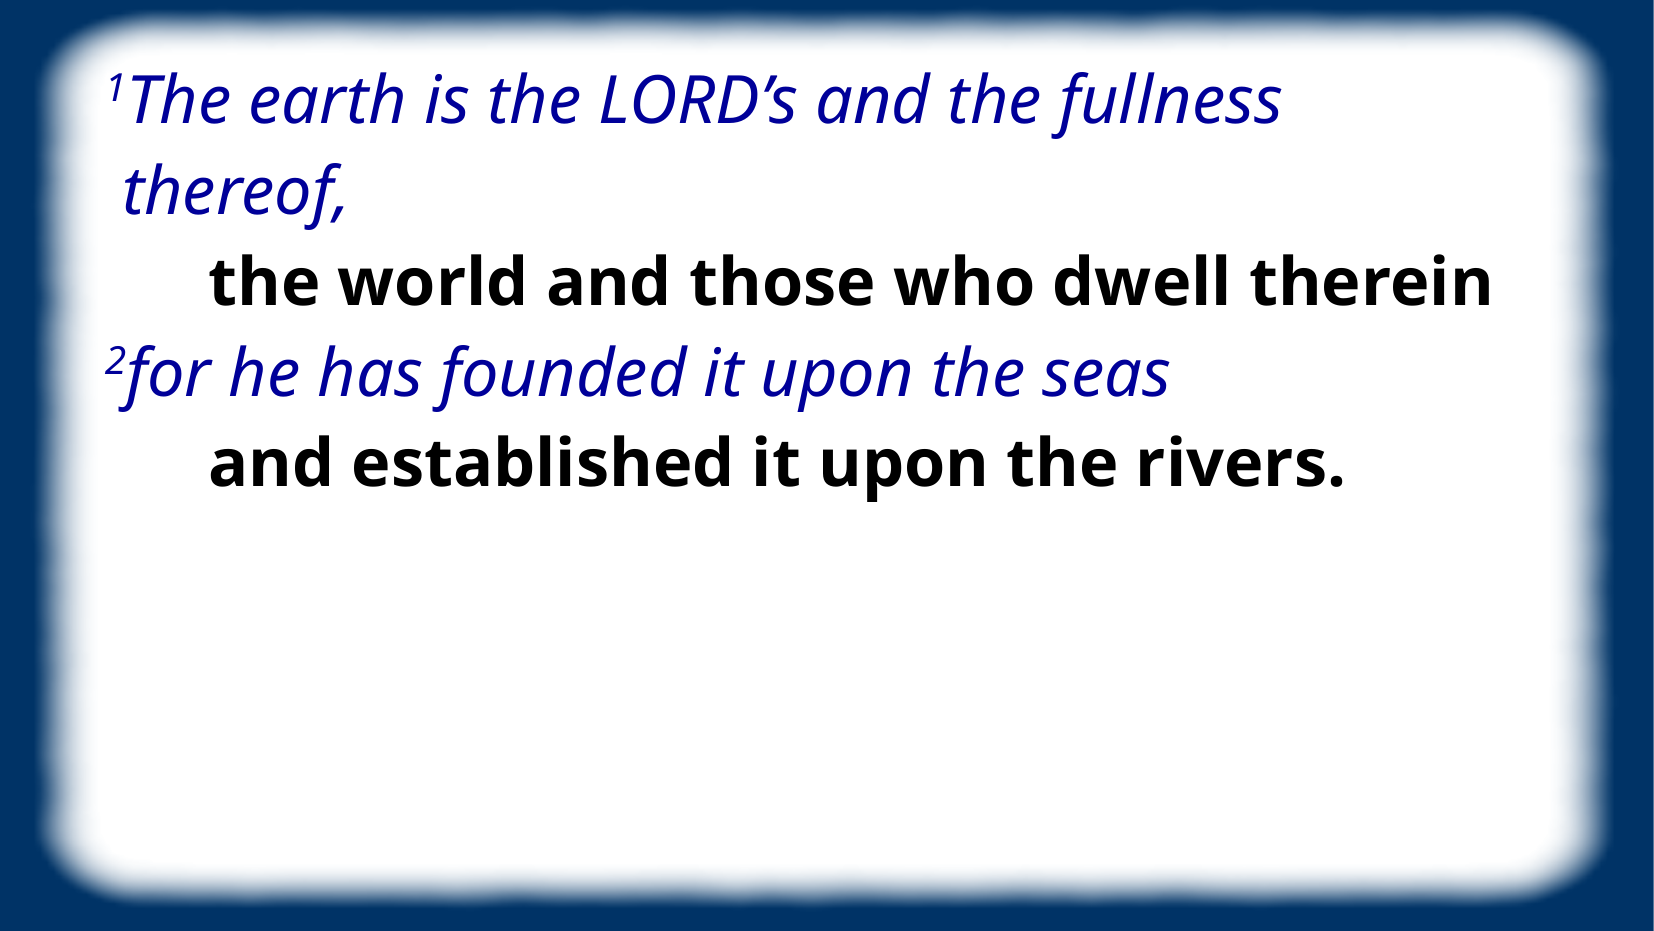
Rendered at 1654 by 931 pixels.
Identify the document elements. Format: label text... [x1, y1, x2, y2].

picture [0, 0, 1654, 931]
text_box 1The earth is the LORD’s and the fullness thereof, the world and those who dwell therein 2for he has founded it upon the seas and established it upon the rivers. [90, 45, 1561, 504]
